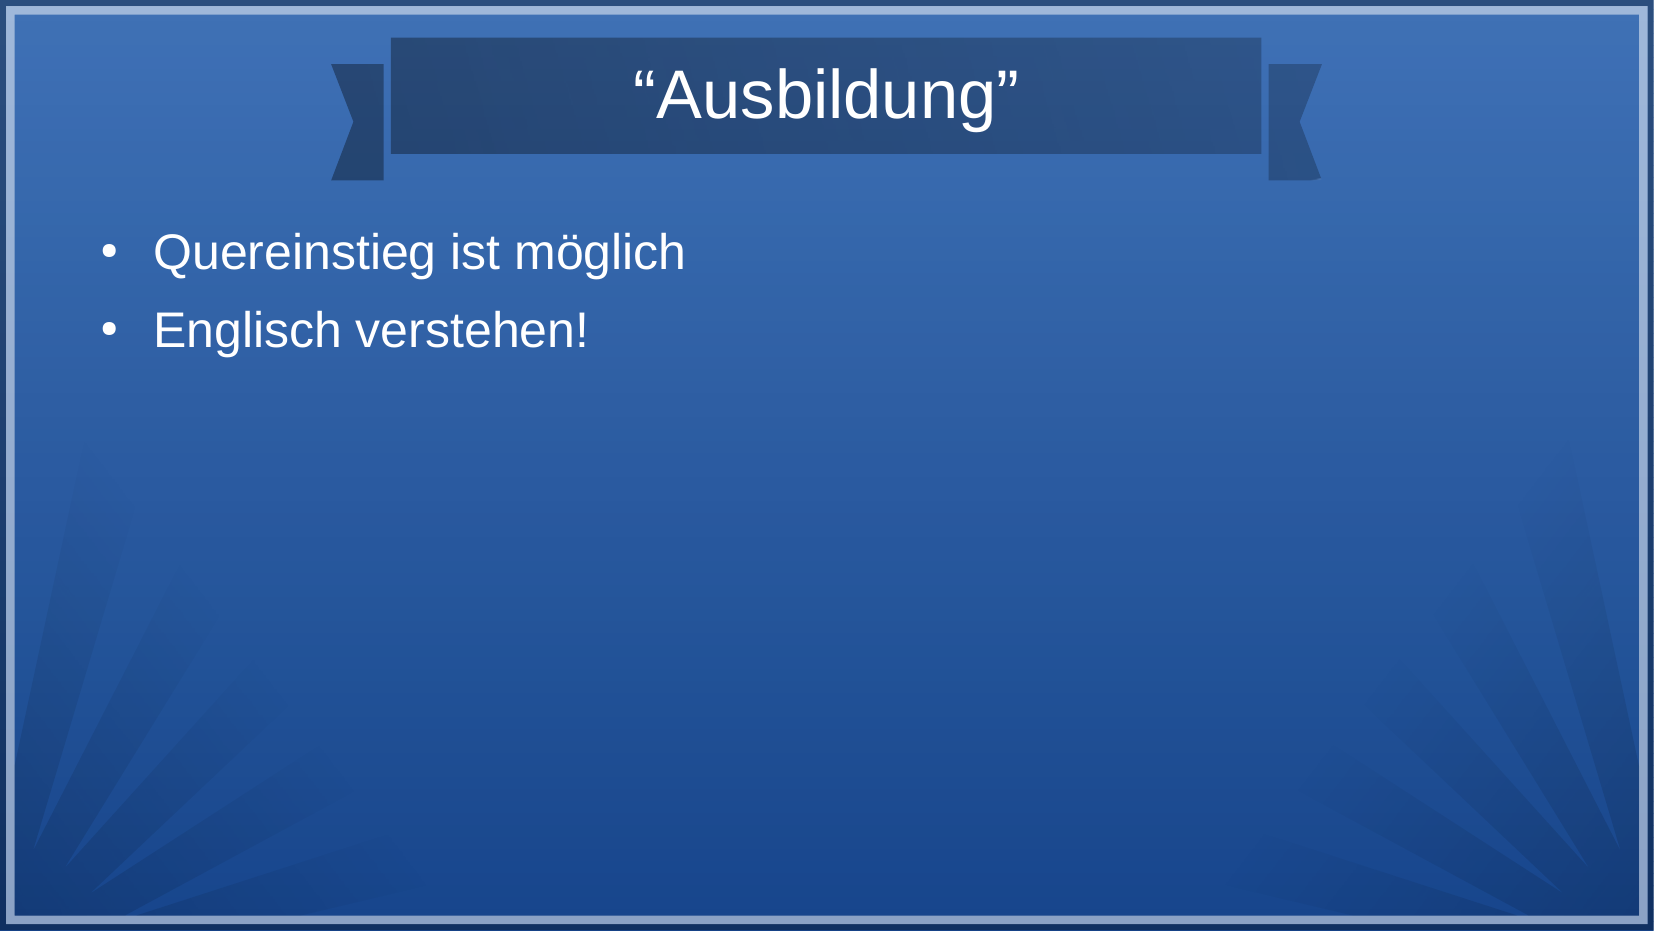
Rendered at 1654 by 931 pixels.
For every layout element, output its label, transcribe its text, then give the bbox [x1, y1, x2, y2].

list Quereinstieg ist möglich Englisch verstehen! [82, 224, 1571, 848]
title “Ausbildung” [389, 35, 1264, 154]
